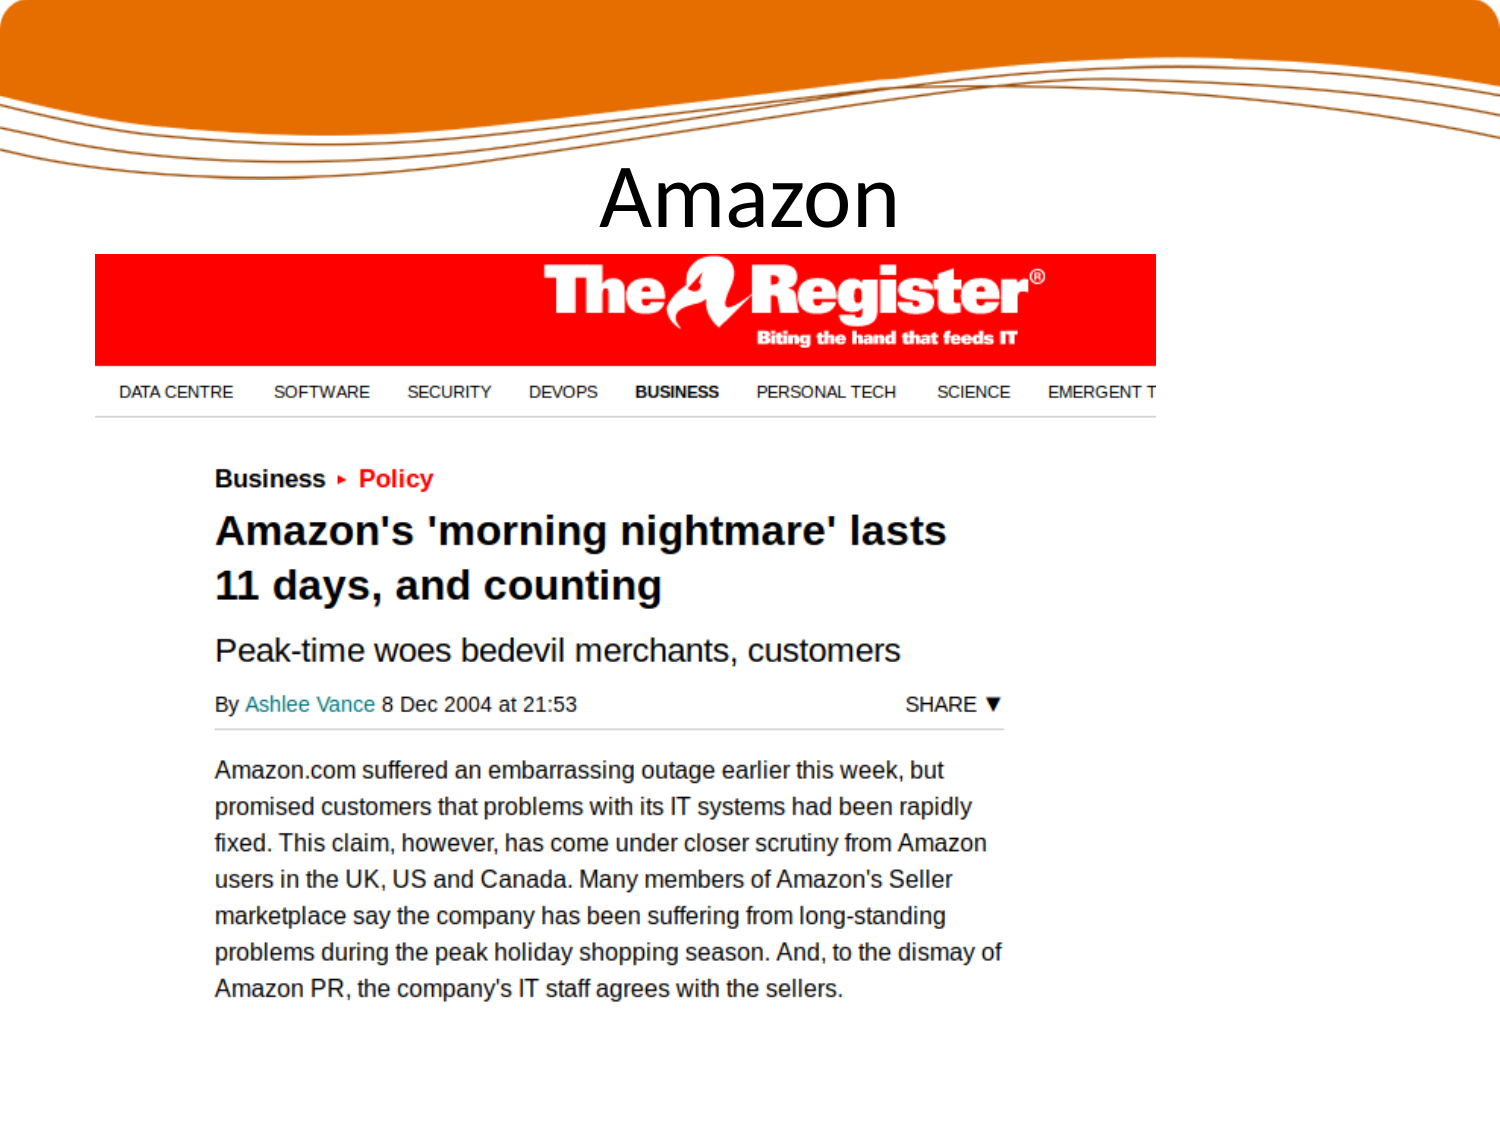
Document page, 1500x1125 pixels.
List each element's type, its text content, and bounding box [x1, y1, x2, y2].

picture [0, 0, 1500, 180]
picture [95, 254, 1156, 1021]
title Amazon [75, 125, 1426, 256]
